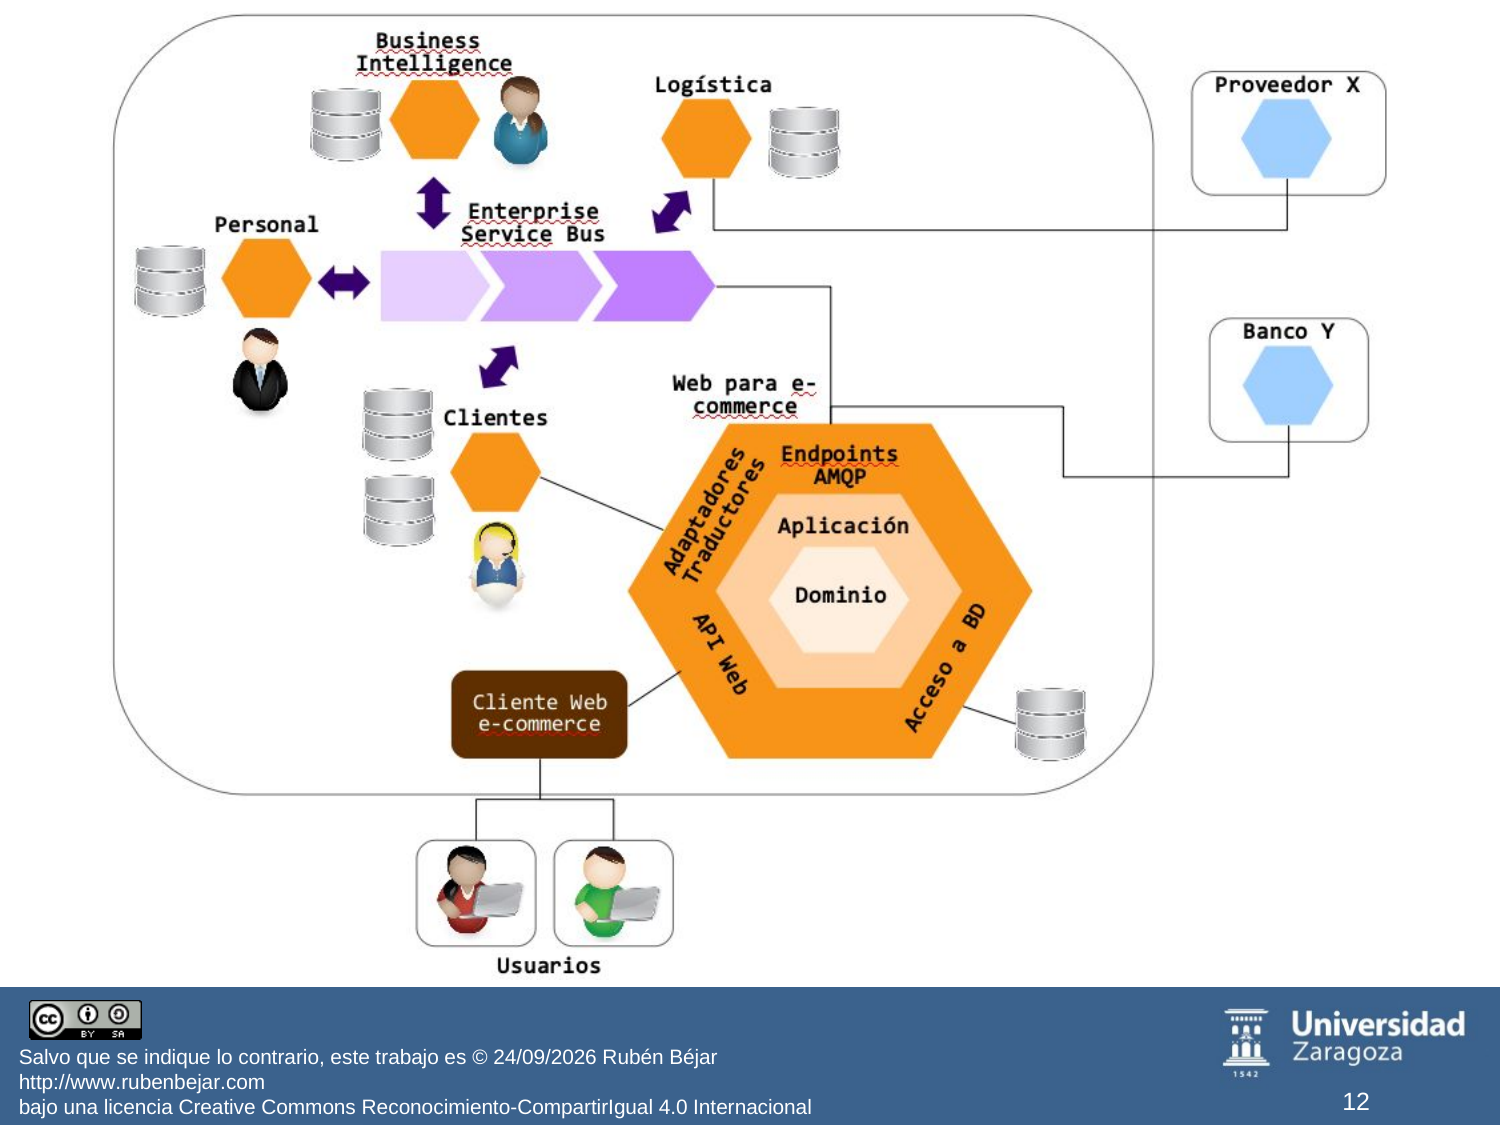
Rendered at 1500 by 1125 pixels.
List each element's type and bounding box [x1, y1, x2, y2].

picture [108, 11, 1392, 980]
picture [0, 987, 1500, 1125]
